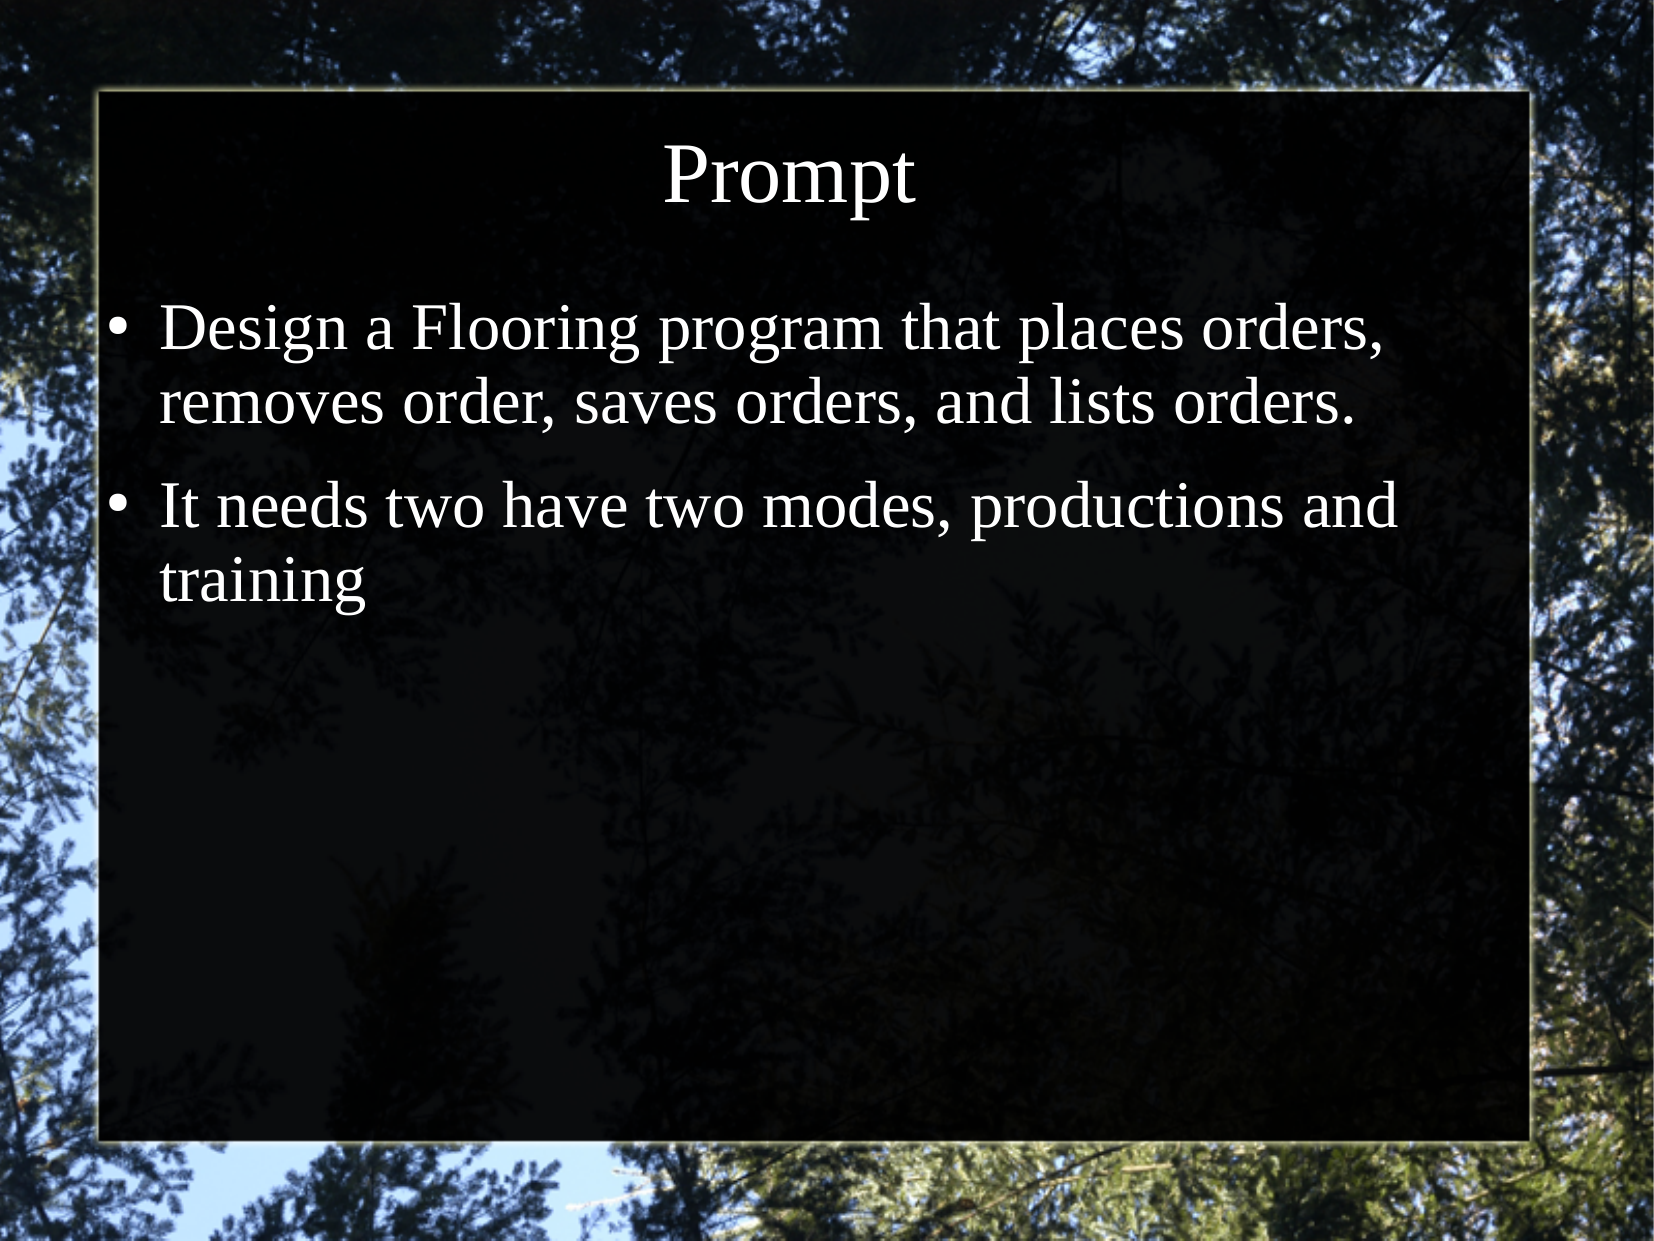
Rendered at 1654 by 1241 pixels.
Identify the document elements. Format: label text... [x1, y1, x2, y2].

title Prompt [88, 88, 1536, 257]
list Design a Flooring program that places orders, removes order, saves orders, and lists orders. It needs two have two modes, productions and training [88, 290, 1536, 1123]
picture [0, 0, 1654, 1241]
